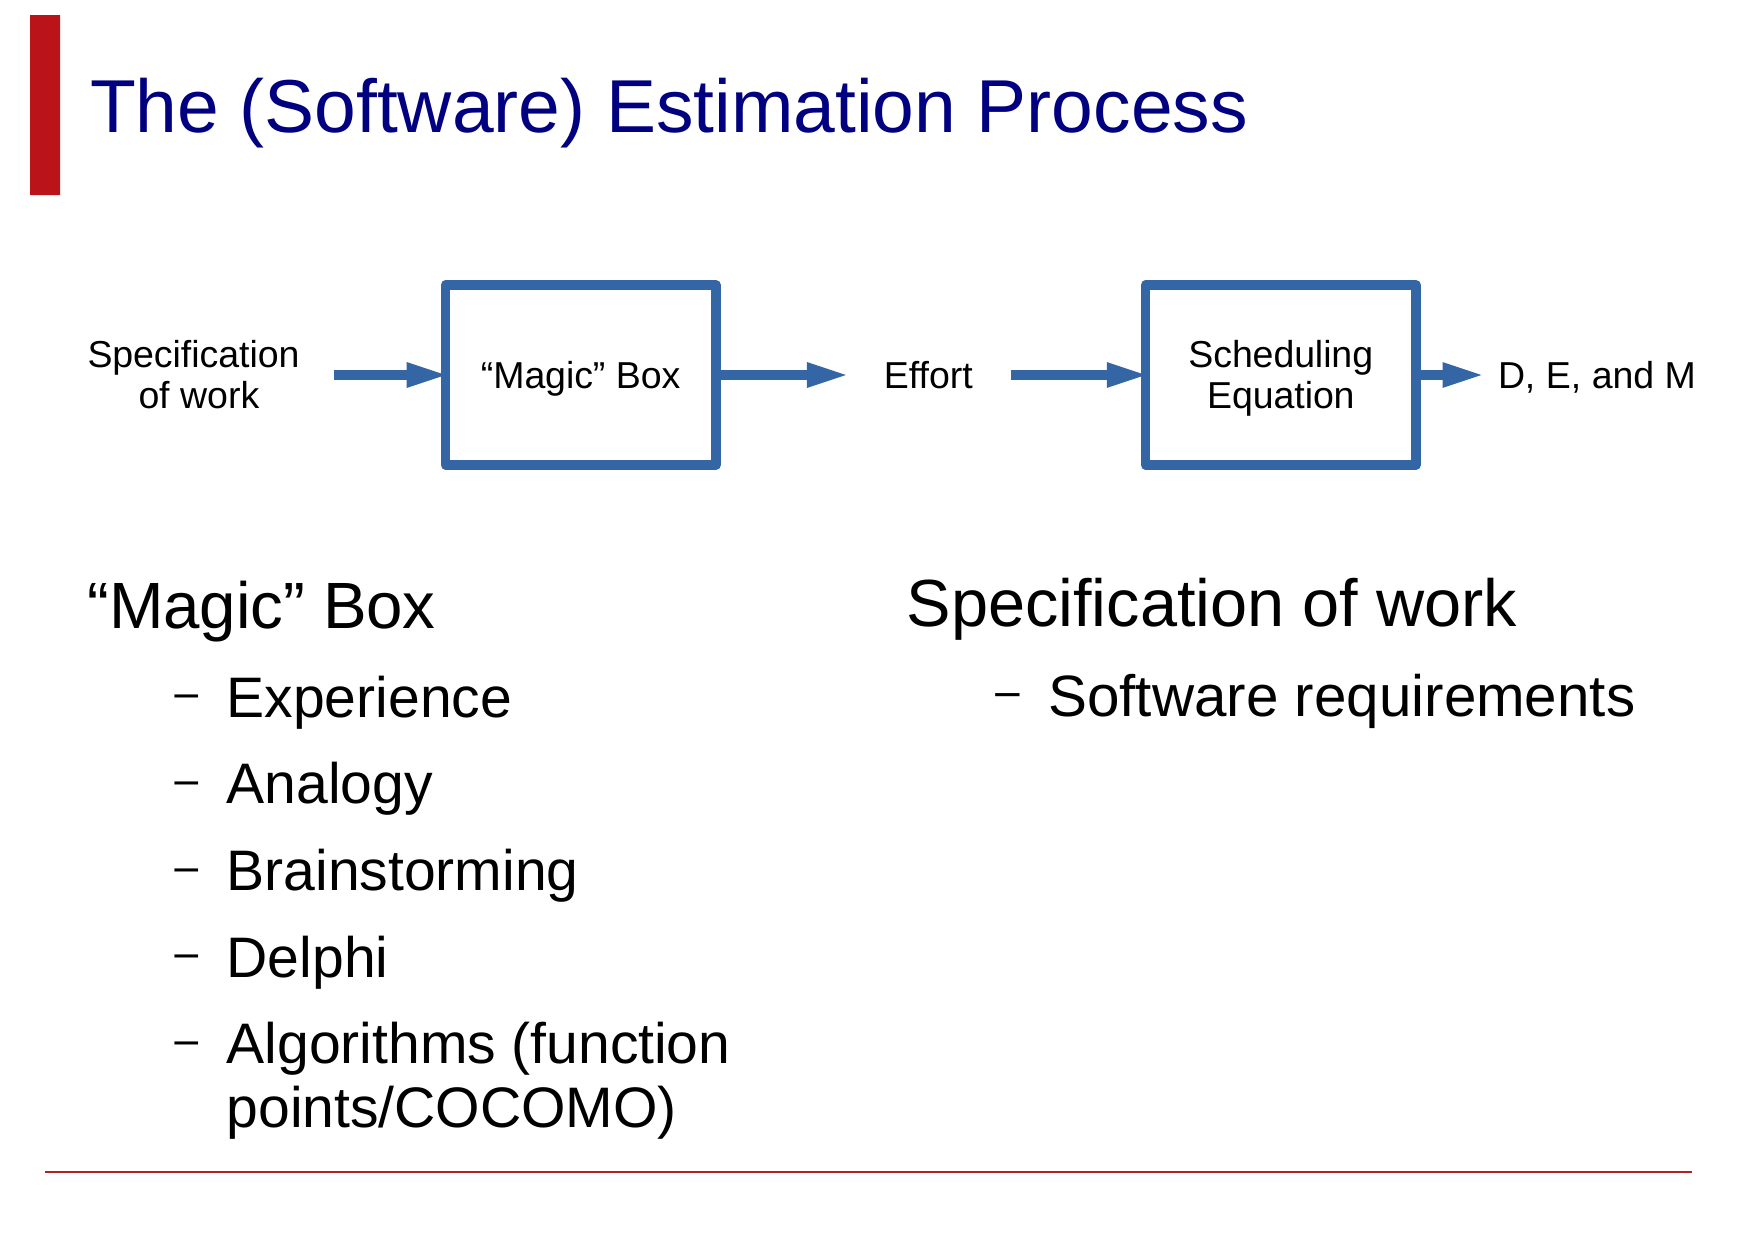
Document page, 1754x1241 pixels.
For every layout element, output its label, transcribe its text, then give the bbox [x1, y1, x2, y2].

text_box Specification of work [63, 285, 335, 466]
text_box Scheduling Equation [1145, 285, 1417, 466]
list “Magic” Box Experience Analogy Brainstorming Delphi Algorithms (function points/COCOMO) [87, 570, 780, 1141]
text_box Effort [845, 285, 1011, 466]
list Specification of work Software requirements [906, 565, 1655, 1006]
title The (Software) Estimation Process [90, 17, 1696, 196]
text_box “Magic” Box [445, 285, 716, 466]
text_box D, E, and M [1481, 285, 1713, 466]
